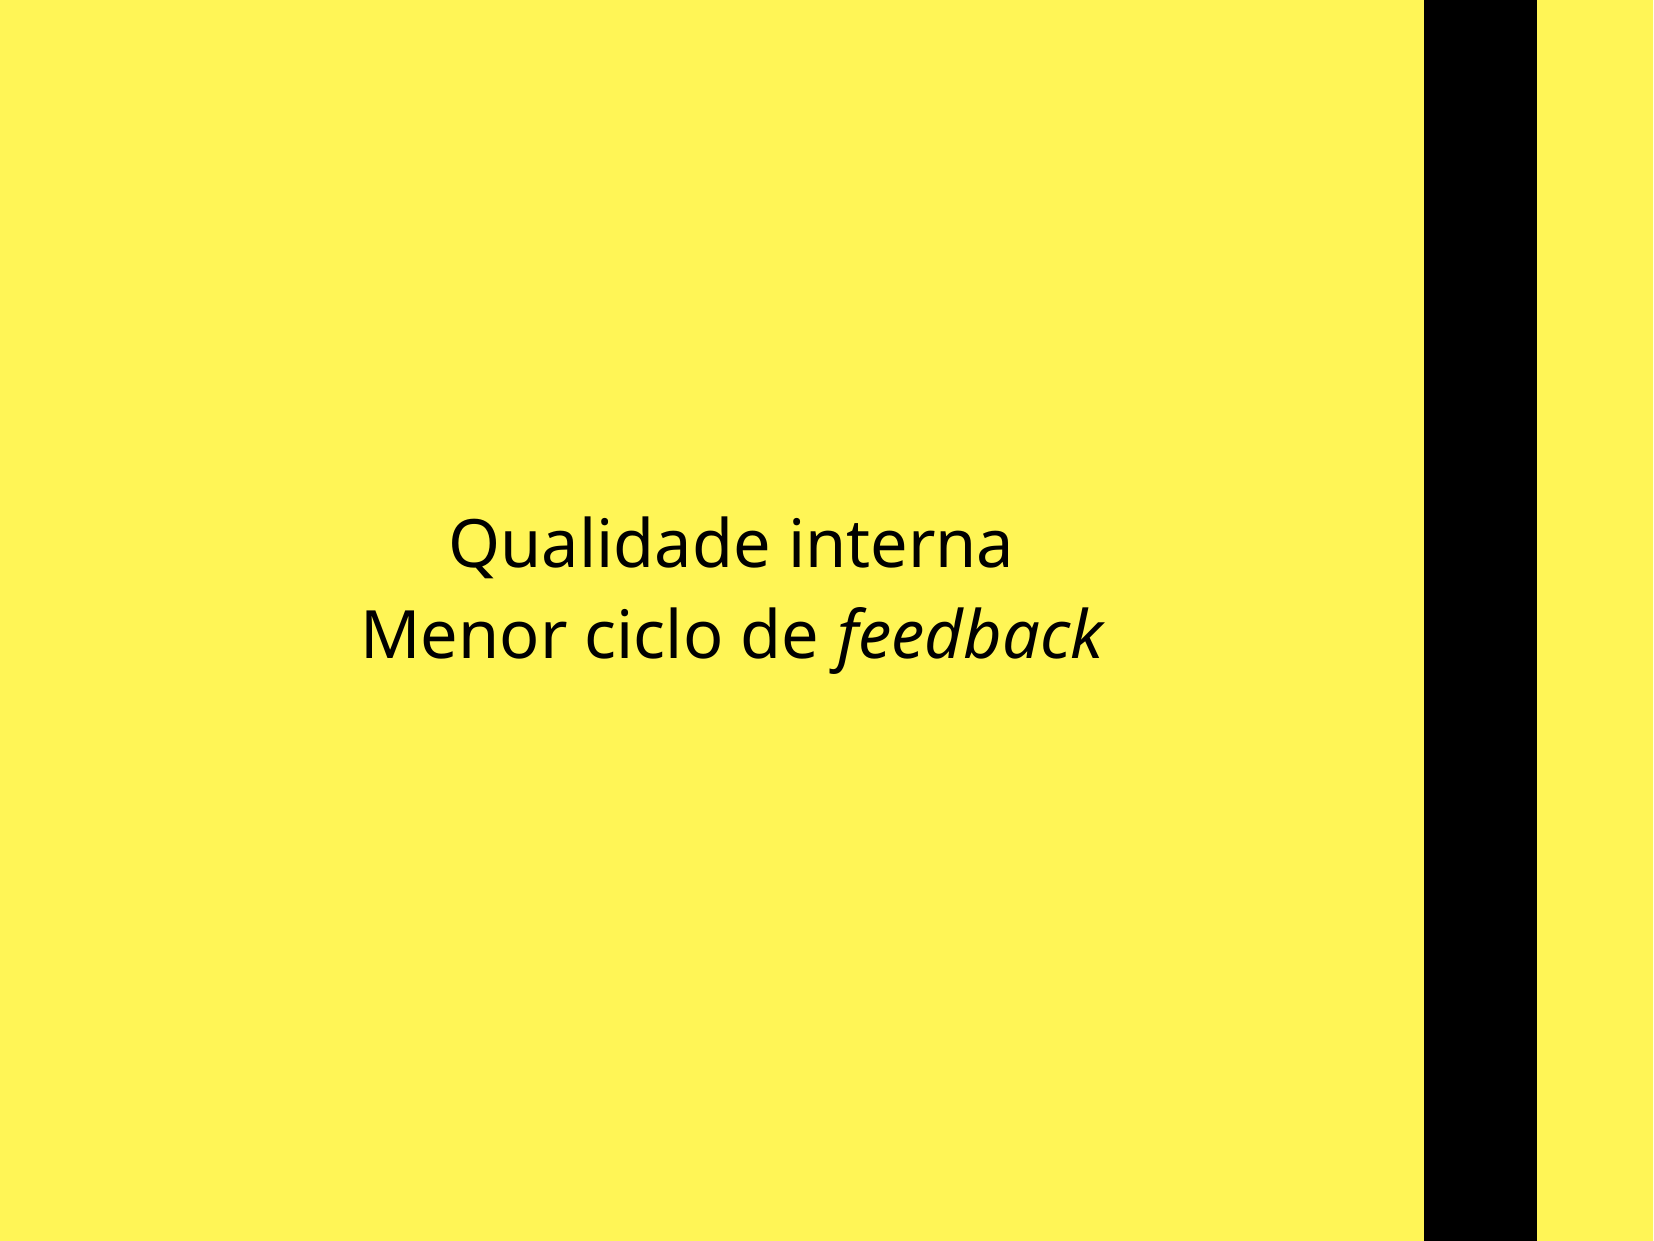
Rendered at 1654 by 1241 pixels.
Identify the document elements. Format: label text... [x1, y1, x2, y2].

picture [1537, 0, 1654, 1241]
picture [0, 0, 1424, 1241]
subtitle Qualidade interna Menor ciclo de feedback [76, 178, 1388, 997]
